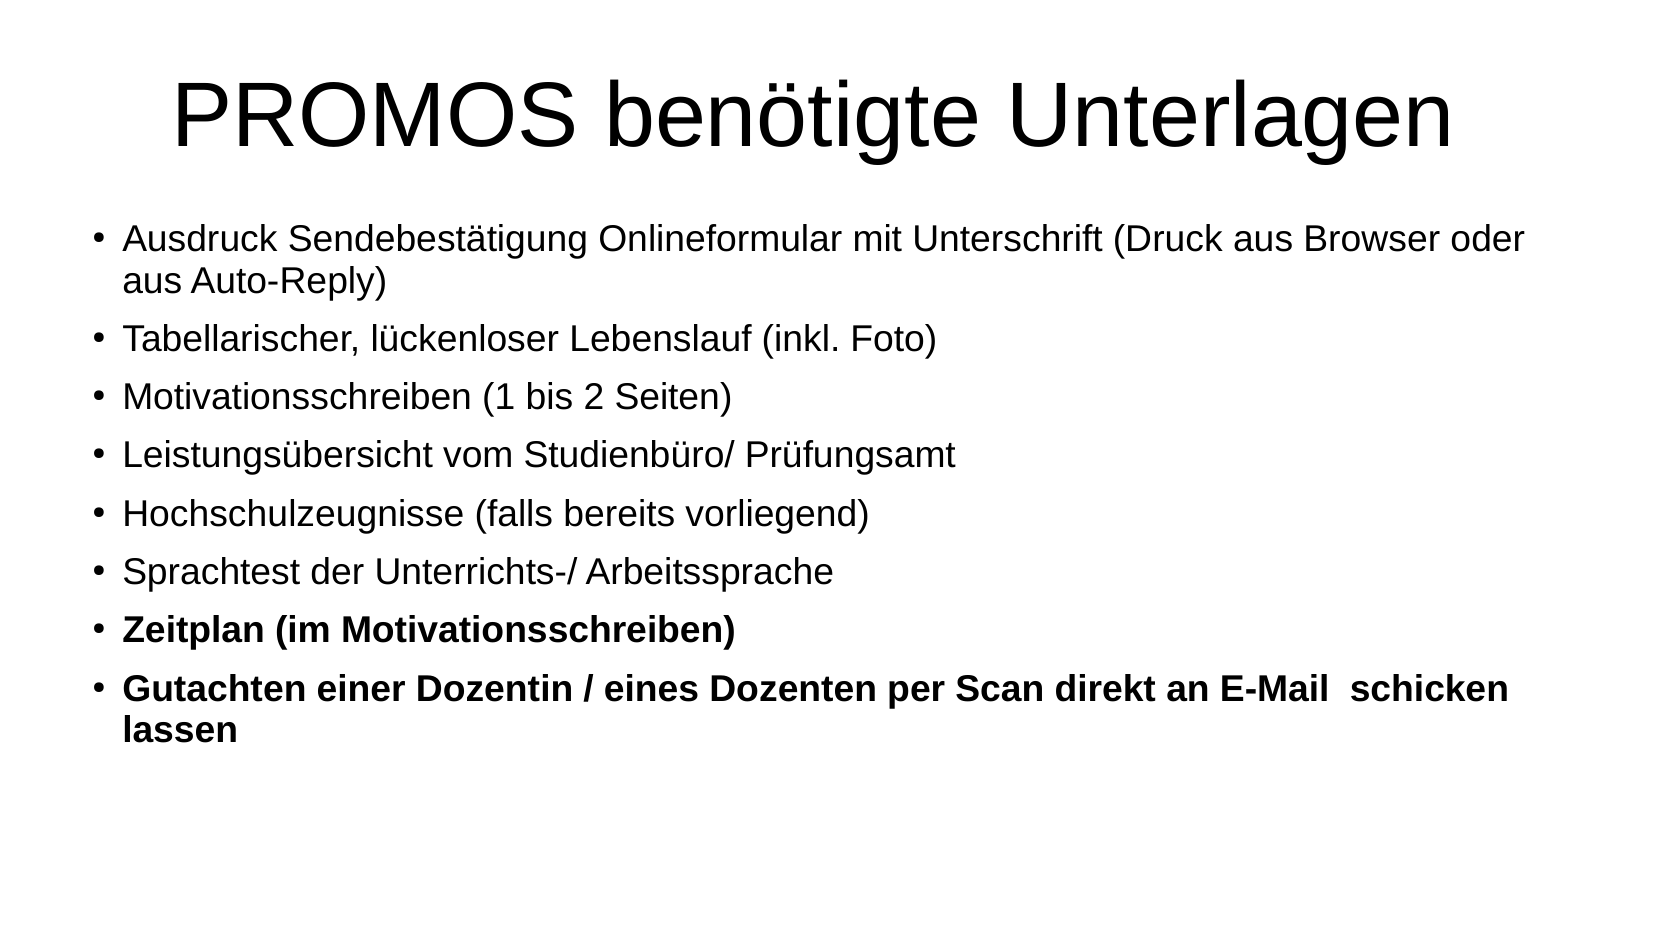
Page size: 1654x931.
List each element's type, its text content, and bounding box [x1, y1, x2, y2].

title PROMOS benötigte Unterlagen [82, 37, 1571, 193]
list Ausdruck Sendebestätigung Onlineformular mit Unterschrift (Druck aus Browser oder aus Auto-Reply) Tabellarischer, lückenloser Lebenslauf (inkl. Foto) Motivationsschreiben (1 bis 2 Seiten) Leistungsübersicht vom Studienbüro/ Prüfungsamt Hochschulzeugnisse (falls bereits vorliegend) Sprachtest der Unterrichts-/ Arbeitssprache Zeitplan (im Motivationsschreiben) Gutachten einer Dozentin / eines Dozenten per Scan direkt an E-Mail schicken lassen [82, 217, 1571, 758]
